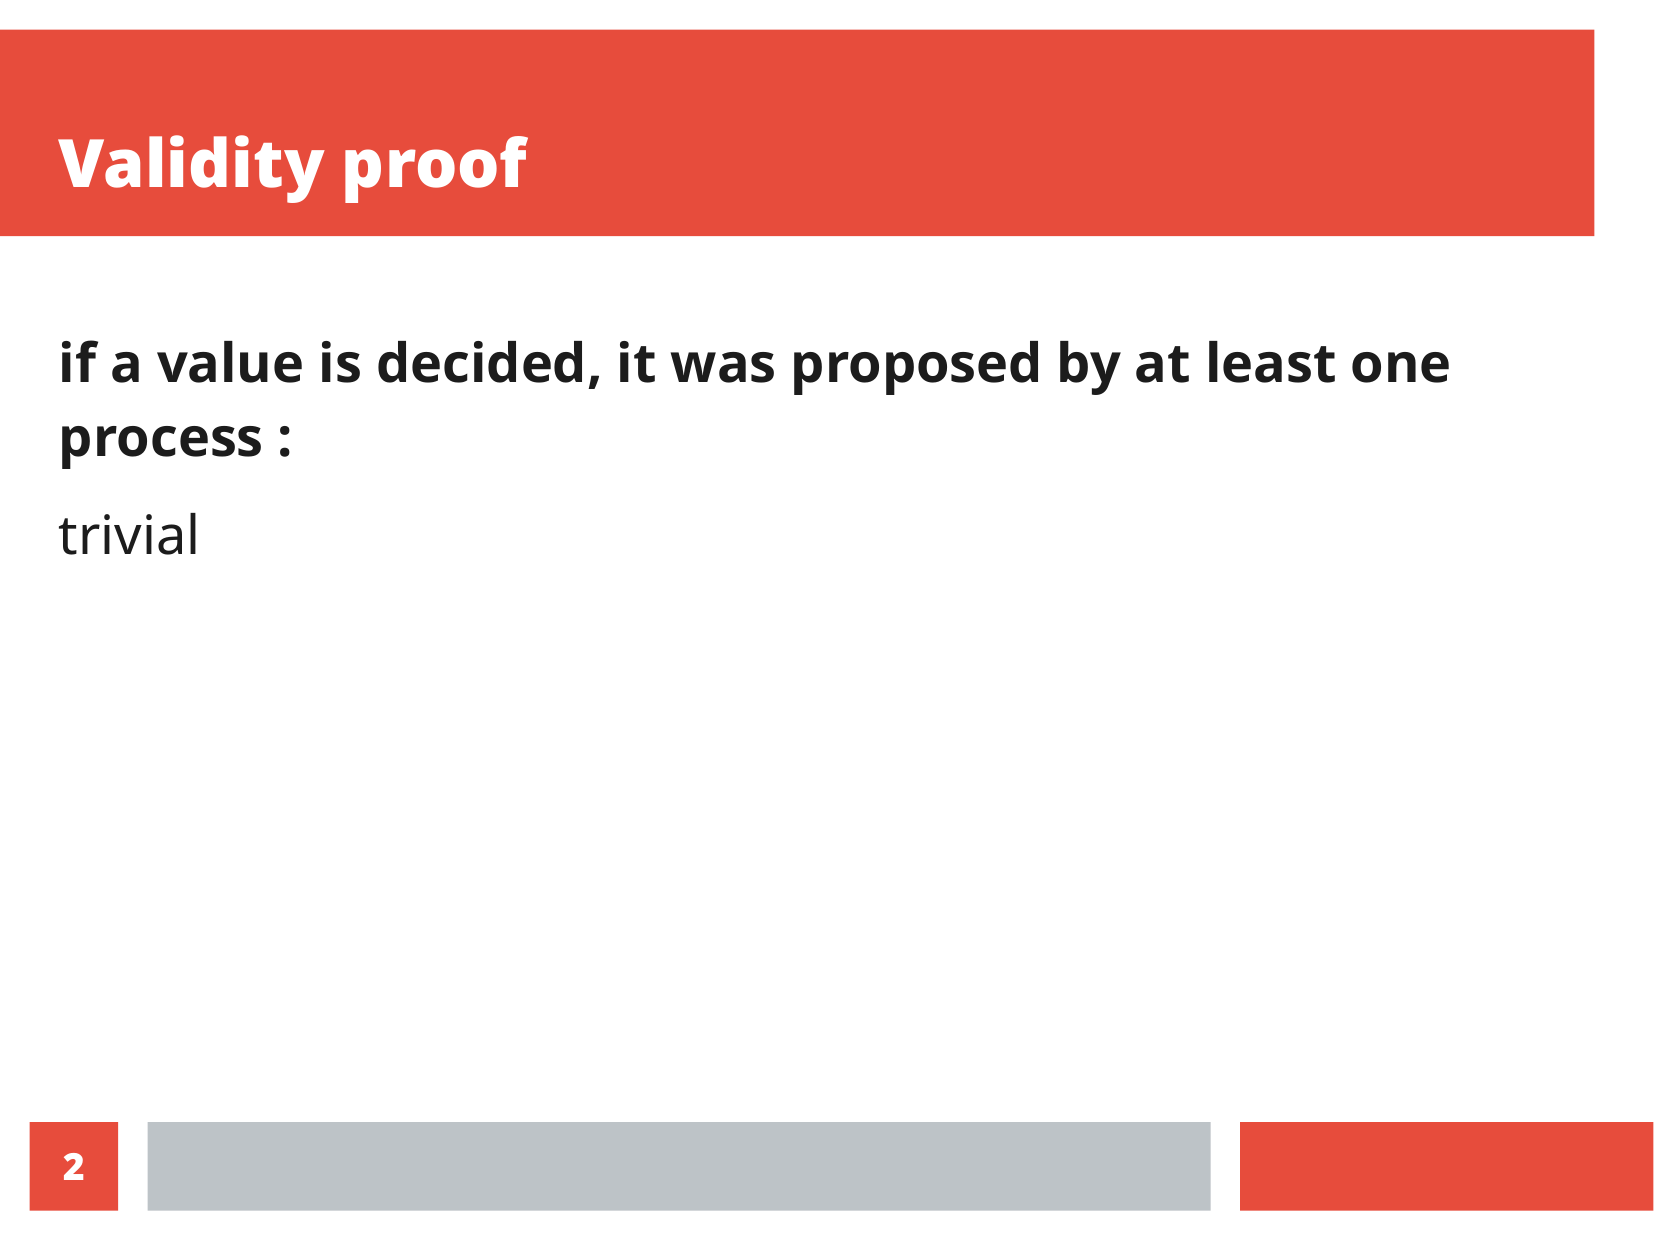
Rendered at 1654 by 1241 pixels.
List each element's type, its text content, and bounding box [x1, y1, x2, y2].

list if a value is decided, it was proposed by at least one process : trivial [59, 324, 1565, 1093]
title Validity proof [59, 59, 1595, 207]
